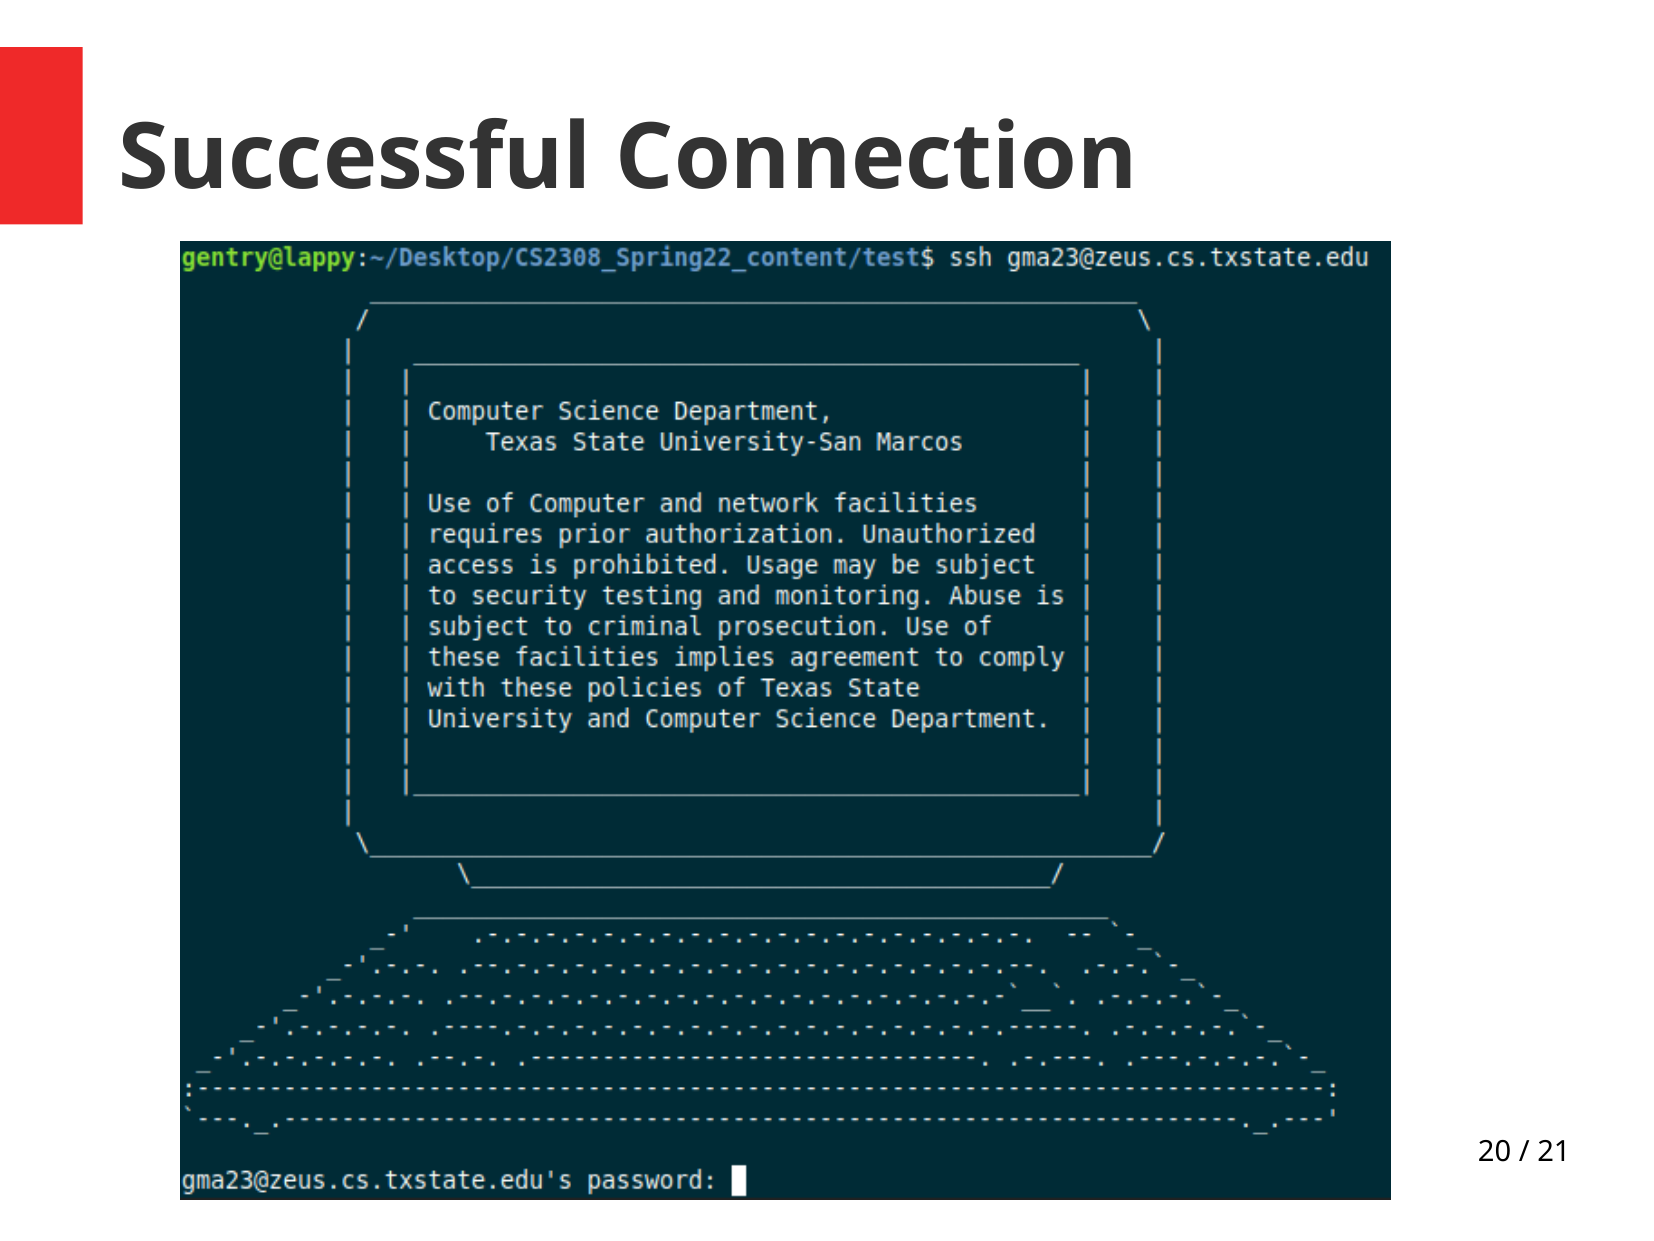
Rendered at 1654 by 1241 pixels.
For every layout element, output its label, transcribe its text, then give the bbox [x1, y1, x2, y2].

picture [647, 677, 673, 696]
picture [949, 585, 992, 604]
picture [704, 436, 732, 450]
picture [443, 646, 500, 666]
picture [605, 621, 616, 635]
picture [385, 246, 500, 271]
picture [430, 621, 440, 635]
picture [893, 492, 904, 512]
picture [634, 498, 645, 512]
picture [589, 646, 601, 666]
picture [1283, 248, 1295, 266]
picture [646, 586, 658, 604]
picture [922, 436, 934, 450]
picture [529, 494, 543, 512]
picture [428, 708, 471, 727]
picture [866, 590, 876, 604]
picture [879, 492, 891, 512]
picture [1157, 462, 1161, 488]
picture [443, 590, 456, 604]
picture [1157, 431, 1161, 457]
picture [574, 646, 585, 666]
picture [1051, 863, 1064, 884]
picture [591, 559, 601, 573]
picture [633, 590, 643, 604]
picture [346, 738, 350, 765]
picture [531, 554, 543, 573]
picture [444, 677, 456, 696]
picture [404, 400, 408, 427]
picture [645, 405, 659, 420]
picture [346, 554, 350, 580]
picture [834, 559, 876, 579]
picture [559, 528, 572, 548]
picture [404, 585, 408, 611]
picture [1157, 615, 1161, 642]
picture [1157, 523, 1161, 550]
picture [734, 677, 746, 696]
picture [356, 310, 369, 331]
picture [616, 590, 630, 604]
picture [736, 436, 746, 450]
picture [848, 679, 862, 696]
picture [734, 523, 760, 543]
picture [473, 615, 482, 640]
picture [620, 528, 630, 543]
picture [533, 590, 543, 604]
picture [587, 708, 630, 727]
picture [404, 554, 408, 580]
picture [660, 431, 702, 450]
picture [343, 1174, 368, 1189]
picture [980, 554, 989, 579]
picture [515, 528, 542, 543]
picture [601, 269, 617, 273]
picture [346, 800, 350, 827]
picture [458, 863, 470, 885]
picture [488, 523, 500, 543]
picture [472, 677, 485, 696]
picture [459, 1171, 469, 1189]
picture [822, 651, 905, 666]
picture [879, 585, 920, 610]
picture [747, 556, 760, 573]
picture [731, 269, 747, 273]
picture [504, 528, 514, 543]
picture [618, 433, 629, 450]
picture [404, 369, 408, 396]
picture [835, 492, 847, 512]
picture [488, 559, 498, 573]
picture [588, 1174, 629, 1194]
picture [502, 679, 513, 696]
picture [777, 525, 788, 543]
picture [517, 713, 527, 727]
picture [793, 492, 818, 512]
picture [660, 248, 731, 271]
picture [386, 1171, 397, 1189]
picture [805, 682, 818, 696]
picture [486, 498, 500, 512]
picture [1153, 832, 1165, 854]
picture [443, 1174, 456, 1189]
picture [645, 525, 687, 543]
picture [314, 1174, 324, 1189]
picture [936, 523, 963, 543]
picture [964, 621, 978, 635]
picture [602, 554, 659, 573]
picture [721, 528, 732, 543]
picture [949, 498, 963, 512]
picture [1157, 492, 1161, 519]
picture [486, 617, 528, 635]
picture [404, 677, 408, 704]
picture [776, 621, 789, 635]
picture [400, 1174, 413, 1189]
picture [850, 713, 876, 727]
picture [576, 528, 587, 543]
picture [792, 617, 832, 635]
picture [823, 415, 829, 423]
picture [589, 523, 601, 543]
picture [546, 682, 572, 696]
picture [1157, 677, 1161, 704]
picture [776, 585, 833, 604]
picture [690, 615, 701, 635]
picture [967, 528, 978, 543]
picture [1157, 646, 1161, 673]
picture [588, 682, 616, 702]
picture [719, 498, 746, 512]
picture [909, 436, 920, 450]
picture [718, 621, 732, 640]
picture [346, 369, 350, 396]
picture [346, 431, 350, 457]
picture [747, 651, 760, 666]
picture [906, 617, 949, 635]
picture [719, 646, 730, 666]
picture [950, 554, 978, 573]
picture [1157, 369, 1161, 396]
picture [1051, 652, 1065, 671]
title Successful Connection [118, 49, 1571, 257]
picture [949, 651, 963, 666]
picture [346, 646, 350, 673]
picture [560, 1174, 571, 1189]
picture [995, 528, 1006, 543]
picture [921, 494, 933, 512]
picture [404, 738, 408, 765]
picture [674, 402, 731, 425]
picture [631, 436, 645, 450]
picture [559, 586, 571, 604]
picture [346, 338, 350, 365]
picture [346, 585, 350, 611]
picture [763, 559, 773, 573]
picture [428, 494, 471, 512]
picture [633, 677, 644, 696]
picture [763, 621, 773, 635]
picture [429, 586, 441, 604]
picture [821, 682, 831, 696]
picture [429, 1171, 440, 1189]
picture [819, 433, 862, 450]
picture [1007, 523, 1035, 543]
picture [718, 682, 732, 696]
picture [748, 436, 759, 450]
picture [346, 677, 350, 704]
picture [602, 405, 644, 420]
picture [515, 405, 529, 420]
picture [863, 525, 933, 543]
picture [427, 682, 443, 696]
picture [762, 431, 775, 450]
picture [792, 523, 804, 543]
picture [404, 708, 408, 734]
picture [346, 769, 350, 796]
picture [431, 528, 485, 548]
picture [517, 646, 528, 666]
picture [864, 679, 876, 696]
picture [993, 559, 1021, 573]
picture [404, 769, 408, 796]
picture [660, 492, 702, 512]
picture [908, 492, 920, 512]
picture [1297, 252, 1311, 266]
picture [346, 492, 350, 519]
picture [1023, 709, 1035, 727]
picture [459, 679, 470, 696]
picture [935, 436, 961, 450]
picture [545, 709, 557, 727]
picture [877, 433, 905, 450]
picture [429, 648, 440, 666]
picture [404, 462, 408, 488]
picture [182, 1171, 282, 1194]
picture [966, 252, 976, 266]
picture [966, 498, 976, 512]
picture [404, 492, 408, 519]
picture [404, 646, 408, 673]
picture [1157, 338, 1161, 365]
picture [502, 559, 513, 573]
picture [404, 615, 408, 642]
picture [690, 523, 717, 543]
picture [180, 1165, 1391, 1201]
picture [486, 433, 501, 450]
picture [633, 1174, 674, 1189]
picture [346, 462, 350, 488]
picture [676, 646, 717, 671]
picture [472, 1174, 485, 1189]
picture [1326, 246, 1369, 266]
picture [346, 708, 350, 734]
picture [645, 709, 659, 727]
picture [980, 615, 992, 635]
picture [936, 648, 947, 666]
picture [806, 402, 817, 420]
picture [559, 713, 572, 733]
picture [674, 682, 701, 696]
picture [892, 554, 920, 573]
picture [732, 713, 746, 727]
picture [761, 528, 775, 543]
picture [589, 621, 601, 635]
picture [660, 713, 717, 733]
picture [428, 559, 456, 573]
picture [747, 494, 789, 512]
picture [937, 492, 948, 512]
picture [404, 523, 408, 550]
picture [501, 1169, 543, 1189]
picture [1007, 248, 1108, 271]
picture [763, 651, 773, 666]
picture [776, 709, 789, 727]
picture [747, 248, 804, 266]
picture [346, 400, 350, 427]
picture [546, 436, 556, 450]
picture [734, 646, 746, 666]
picture [776, 682, 804, 696]
picture [602, 436, 616, 450]
picture [501, 248, 514, 269]
picture [617, 677, 629, 696]
picture [443, 615, 471, 635]
picture [1109, 252, 1150, 266]
picture [603, 586, 615, 604]
picture [516, 677, 543, 696]
picture [848, 498, 876, 512]
picture [472, 713, 500, 727]
picture [589, 433, 600, 450]
picture [736, 402, 804, 420]
picture [893, 679, 904, 696]
picture [849, 248, 861, 269]
picture [1038, 585, 1050, 604]
picture [1038, 646, 1048, 666]
picture [761, 679, 776, 696]
picture [504, 713, 514, 727]
picture [993, 651, 1036, 671]
picture [661, 554, 673, 573]
picture [792, 713, 804, 727]
picture [1183, 252, 1194, 266]
picture [603, 648, 614, 666]
picture [995, 590, 1021, 604]
picture [574, 559, 587, 579]
picture [877, 682, 891, 696]
picture [937, 559, 947, 573]
picture [719, 709, 730, 727]
picture [661, 585, 673, 604]
picture [953, 709, 1021, 727]
picture [892, 709, 949, 733]
picture [502, 492, 514, 512]
picture [835, 615, 847, 635]
picture [1157, 585, 1161, 611]
picture [980, 651, 992, 666]
picture [1053, 590, 1063, 604]
picture [544, 494, 615, 517]
picture [616, 498, 630, 512]
picture [736, 621, 760, 635]
picture [182, 246, 355, 271]
picture [283, 1174, 311, 1189]
picture [906, 682, 920, 696]
picture [559, 400, 601, 420]
picture [819, 713, 847, 727]
picture [573, 590, 587, 610]
picture [1268, 252, 1282, 266]
picture [848, 590, 862, 604]
picture [1157, 800, 1161, 827]
picture [1168, 252, 1180, 266]
picture [750, 713, 760, 727]
picture [675, 590, 702, 610]
picture [602, 528, 616, 543]
picture [863, 248, 905, 266]
picture [631, 651, 658, 666]
picture [805, 528, 833, 543]
picture [545, 617, 557, 635]
picture [356, 832, 369, 854]
picture [546, 585, 558, 604]
picture [907, 648, 918, 666]
picture [980, 523, 992, 543]
picture [1226, 252, 1238, 266]
picture [689, 554, 717, 573]
picture [676, 556, 687, 573]
picture [1138, 310, 1151, 331]
picture [501, 436, 543, 450]
picture [618, 621, 688, 635]
picture [1024, 556, 1034, 573]
picture [617, 248, 659, 271]
picture [1157, 708, 1161, 734]
picture [546, 559, 556, 573]
picture [473, 590, 529, 604]
picture [951, 252, 962, 266]
picture [790, 651, 818, 671]
picture [530, 646, 572, 666]
picture [834, 248, 847, 266]
picture [531, 708, 543, 727]
picture [459, 559, 485, 573]
picture [346, 523, 350, 550]
picture [533, 405, 543, 420]
picture [346, 615, 350, 642]
picture [573, 433, 587, 450]
picture [404, 431, 408, 457]
picture [979, 246, 992, 266]
picture [848, 621, 876, 635]
picture [777, 433, 804, 456]
picture [906, 246, 934, 269]
picture [1211, 248, 1223, 266]
picture [371, 255, 384, 260]
picture [558, 621, 572, 635]
picture [1254, 248, 1267, 266]
picture [835, 586, 846, 604]
picture [805, 252, 833, 266]
picture [515, 248, 601, 266]
picture [1241, 252, 1251, 266]
picture [1157, 738, 1161, 765]
picture [718, 585, 760, 604]
picture [776, 559, 818, 579]
picture [428, 402, 513, 425]
picture [618, 646, 630, 666]
picture [1157, 554, 1161, 580]
picture [1157, 769, 1161, 796]
picture [1157, 400, 1161, 427]
picture [806, 708, 818, 727]
picture [678, 1169, 702, 1189]
picture [415, 1174, 426, 1189]
